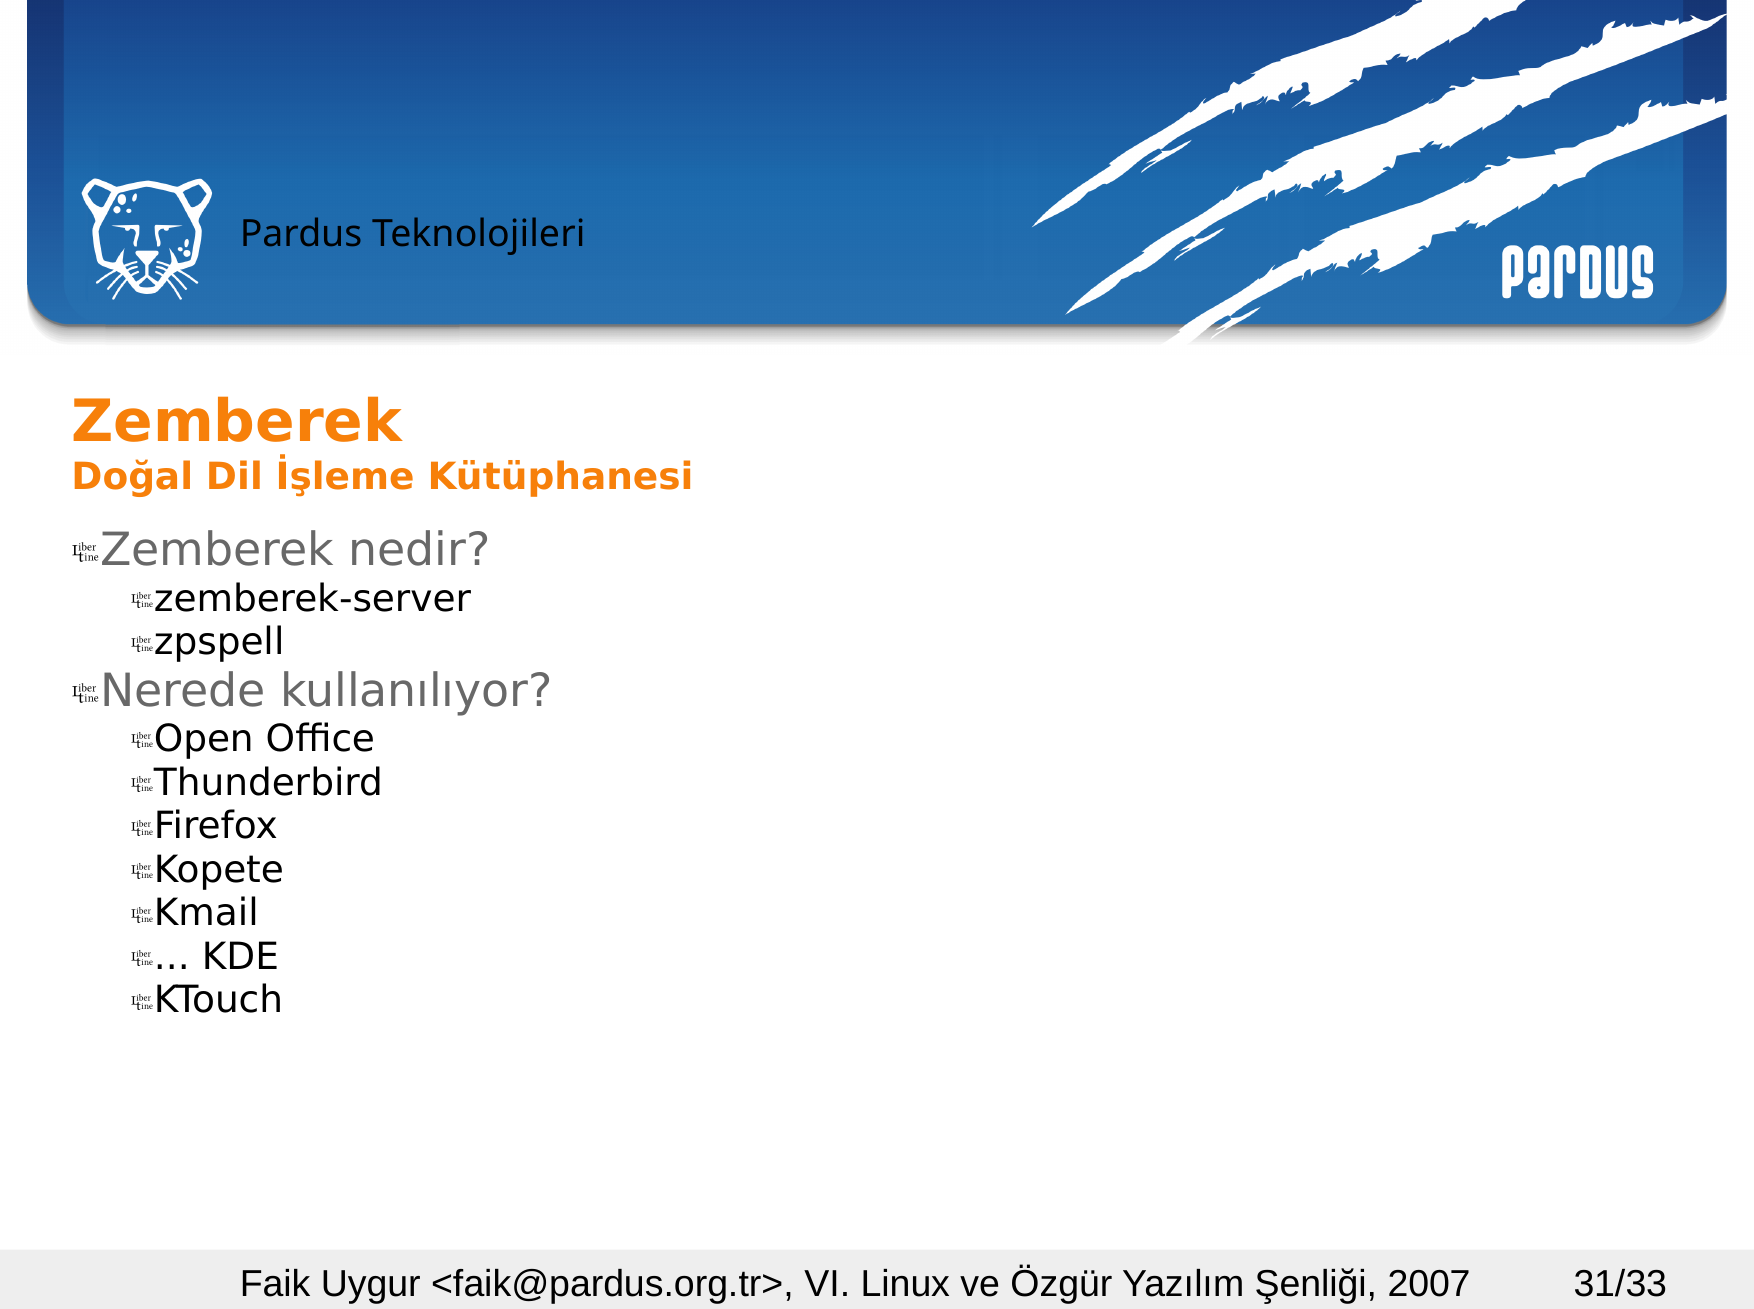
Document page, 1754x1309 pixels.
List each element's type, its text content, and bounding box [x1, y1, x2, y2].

picture [0, 0, 1753, 355]
text_box Zemberek Doğal Dil İşleme Kütüphanesi Zemberek nedir? zemberek-server zpspell Nerede kullanılıyor? Open Office Thunderbird Firefox Kopete Kmail ... KDE KTouch [56, 380, 1680, 1054]
